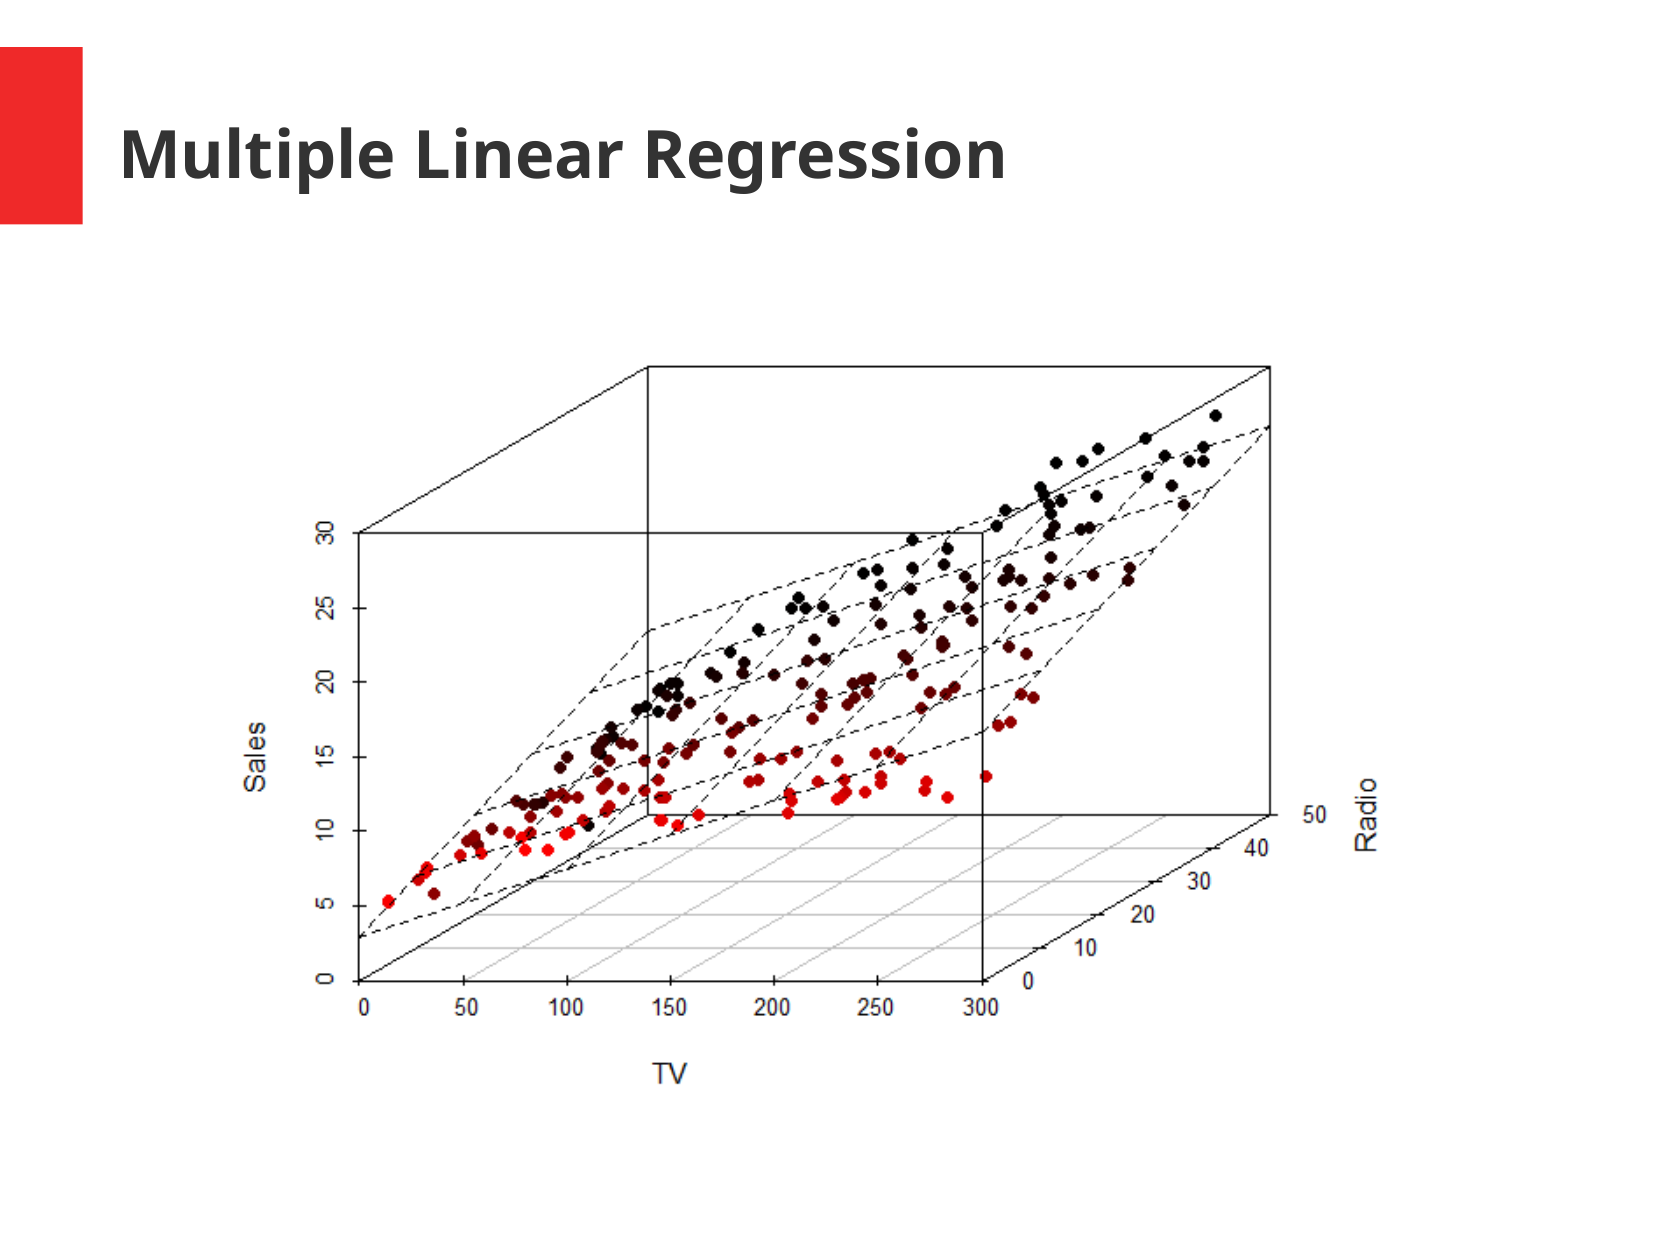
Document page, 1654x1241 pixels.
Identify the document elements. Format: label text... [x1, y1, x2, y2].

picture [218, 205, 1436, 1177]
title Multiple Linear Regression [118, 49, 1571, 257]
